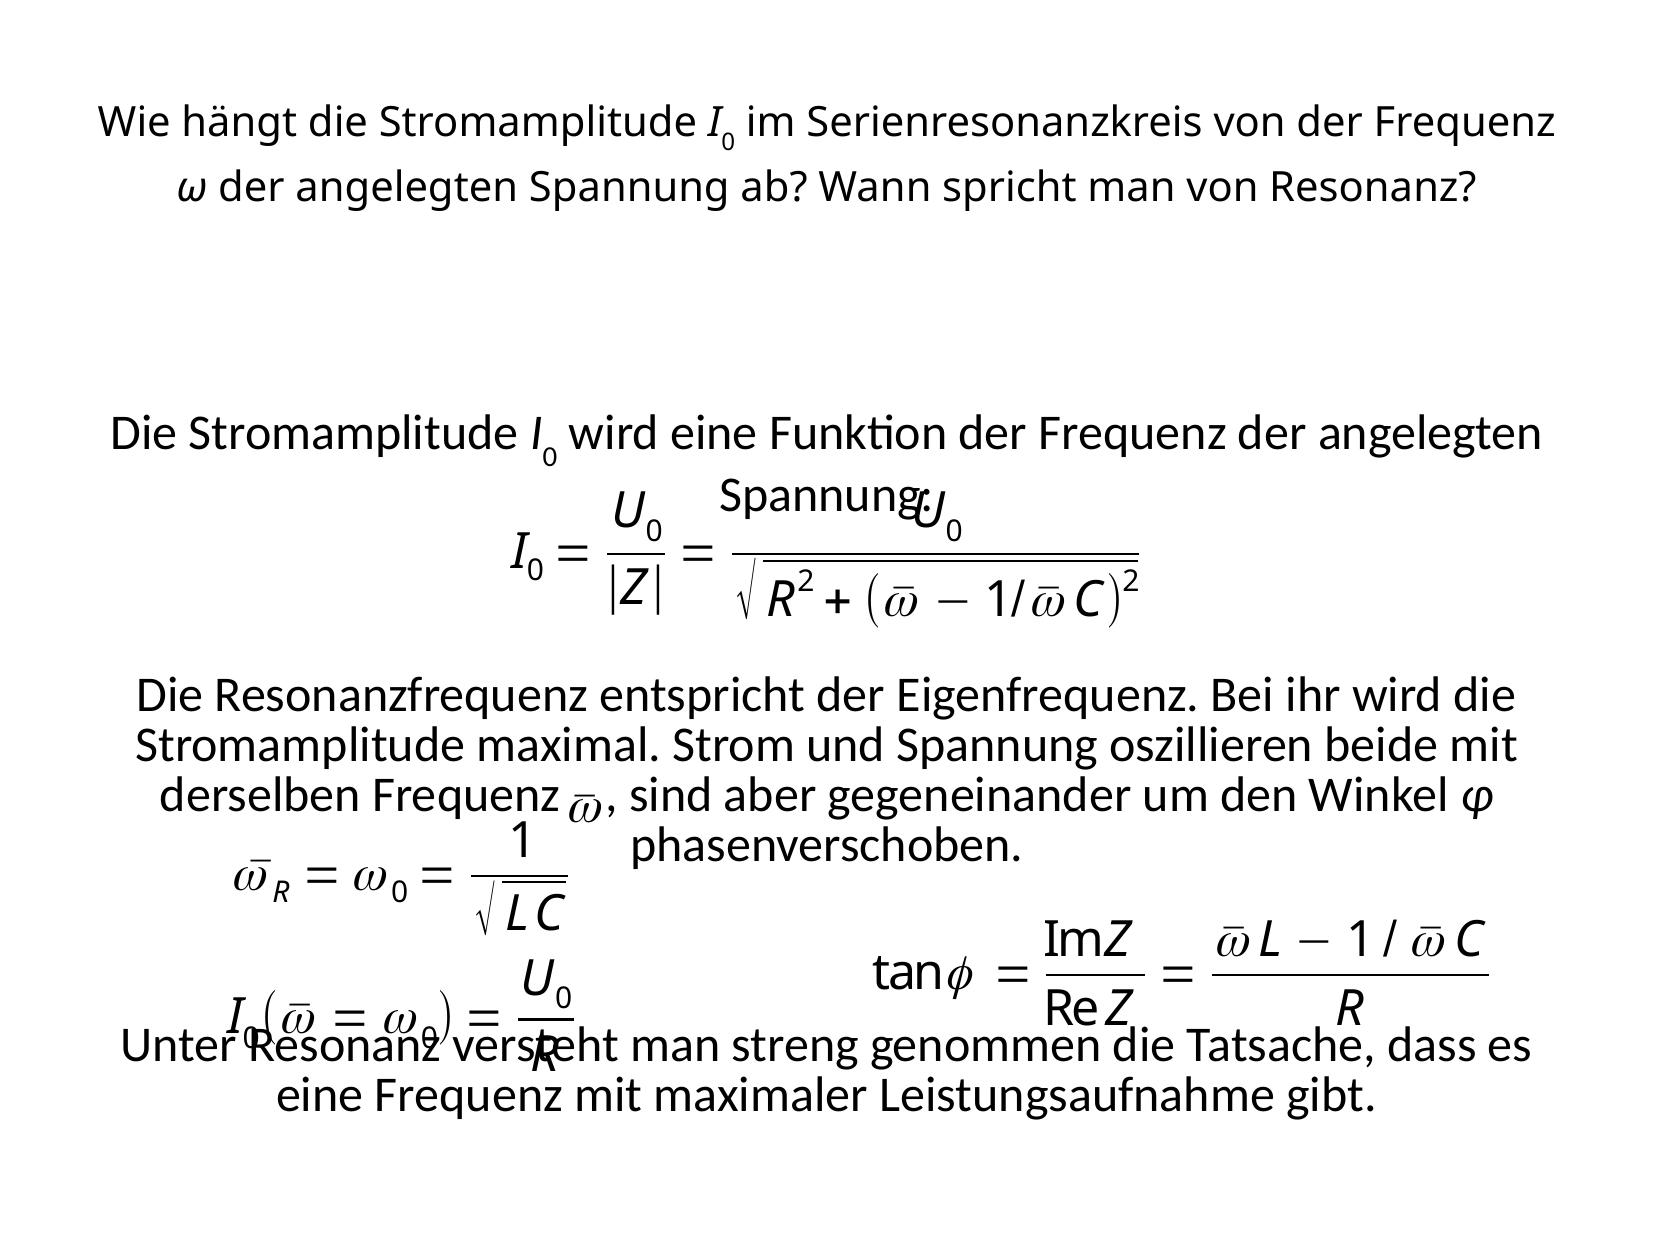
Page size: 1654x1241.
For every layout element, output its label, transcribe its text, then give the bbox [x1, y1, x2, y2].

chart [505, 480, 1149, 630]
chart [220, 791, 612, 1085]
chart [865, 909, 1497, 1040]
title Wie hängt die Stromamplitude I0 im Serienresonanzkreis von der Frequenz ω der angelegten Spannung ab? Wann spricht man von Resonanz? [82, 49, 1571, 257]
subtitle Die Stromamplitude I0 wird eine Funktion der Frequenz der angelegten Spannung: Die Resonanzfrequenz entspricht der Eigenfrequenz. Bei ihr wird die Stromamplitude maximal. Strom und Spannung oszillieren beide mit derselben Frequenz , sind aber gegeneinander um den Winkel φ phasenverschoben. Unter Resonanz versteht man streng genommen die Tatsache, dass es eine Frequenz mit maximaler Leistungsaufnahme gibt. [82, 335, 1571, 1201]
